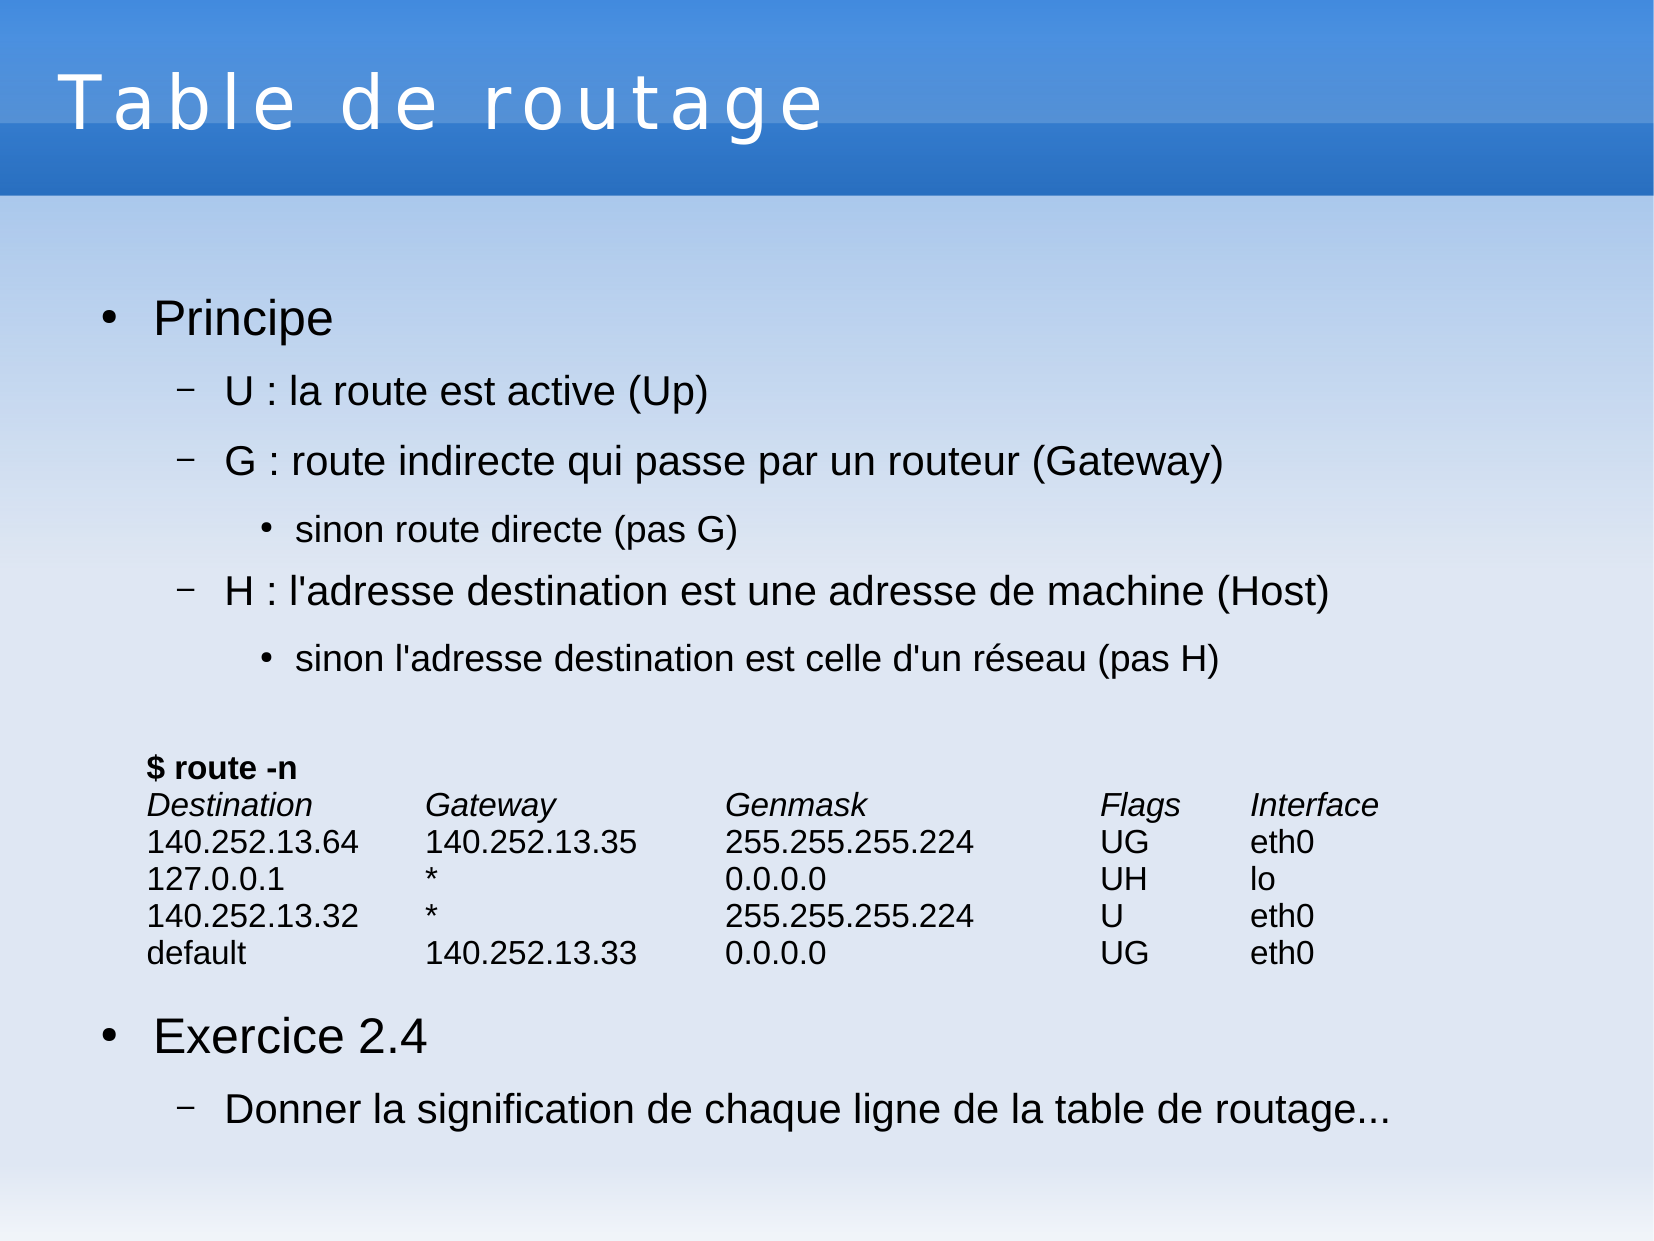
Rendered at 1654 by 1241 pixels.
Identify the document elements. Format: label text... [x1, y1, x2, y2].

picture [0, 0, 1654, 1241]
text_box $ route -n Destination Gateway Genmask Flags Interface 140.252.13.64 140.252.13.35 255.255.255.224 UG eth0 127.0.0.1 * 0.0.0.0 UH lo 140.252.13.32 * 255.255.255.224 U eth0 default 140.252.13.33 0.0.0.0 UG eth0 [114, 742, 1467, 1013]
list Principe U : la route est active (Up) G : route indirecte qui passe par un routeur (Gateway) sinon route directe (pas G) H : l'adresse destination est une adresse de machine (Host) sinon l'adresse destination est celle d'un réseau (pas H) Exercice 2.4 Donner la signification de chaque ligne de la table de routage... [82, 290, 1571, 1139]
title Table de routage [59, 29, 1270, 178]
